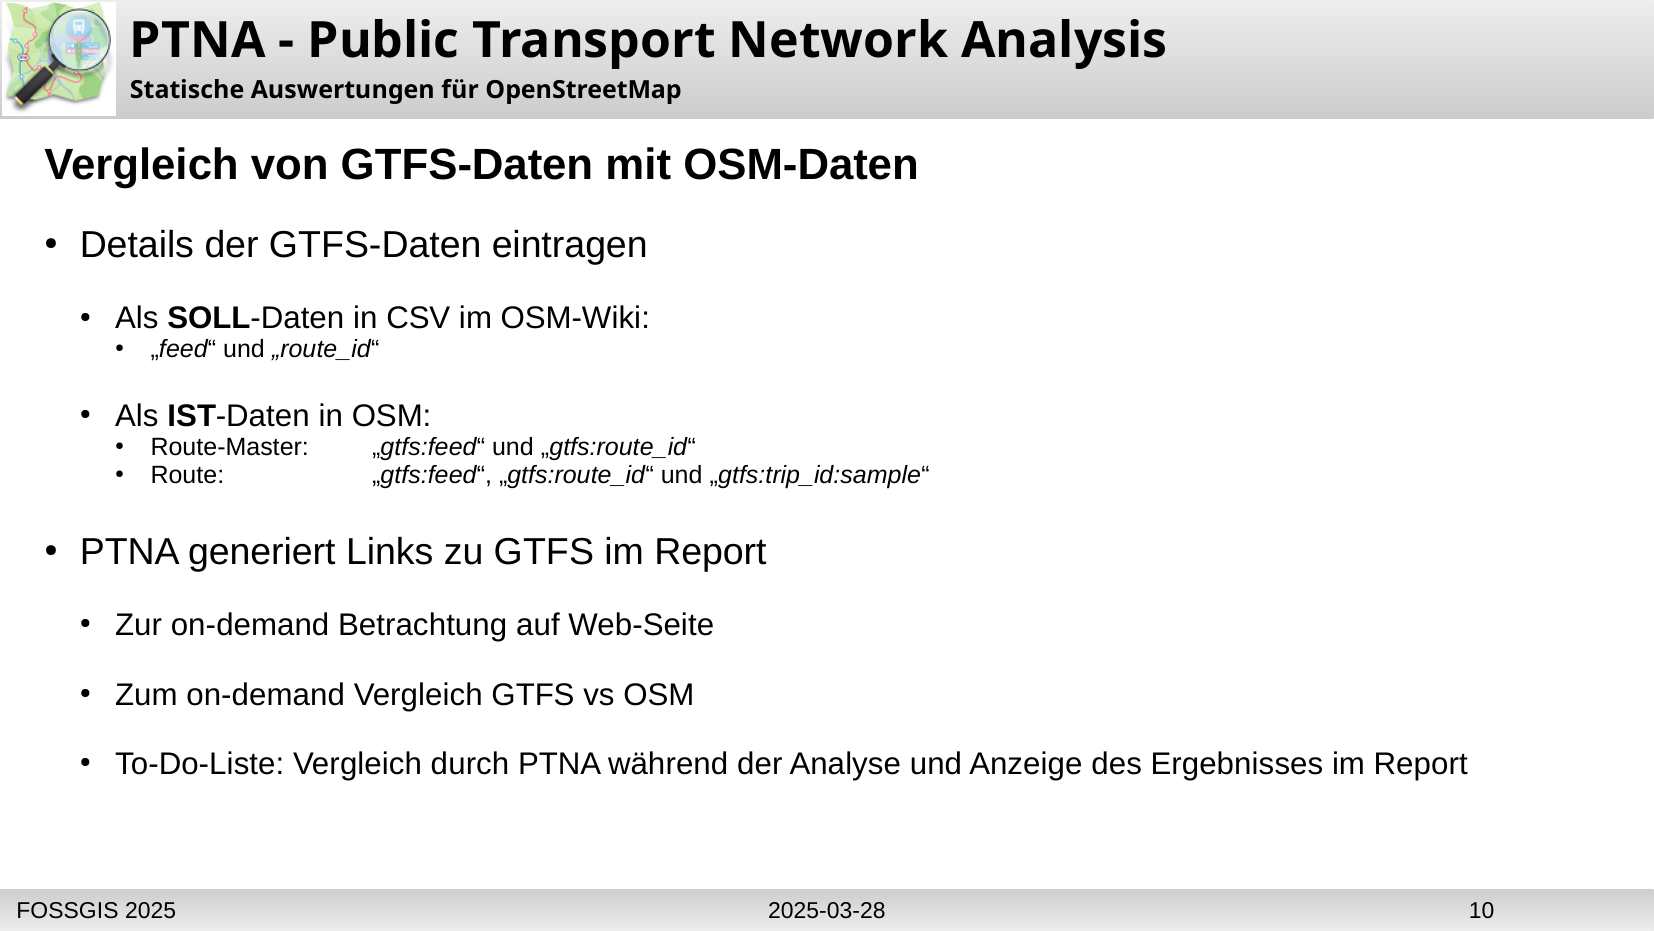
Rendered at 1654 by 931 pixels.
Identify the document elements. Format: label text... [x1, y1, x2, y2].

text_box Vergleich von GTFS-Daten mit OSM-Daten Details der GTFS-Daten eintragen Als SOLL-Daten in CSV im OSM-Wiki: „feed“ und „route_id“ Als IST-Daten in OSM: Route-Master: „gtfs:feed“ und „gtfs:route_id“ Route: „gtfs:feed“, „gtfs:route_id“ und „gtfs:trip_id:sample“ PTNA generiert Links zu GTFS im Report Zur on-demand Betrachtung auf Web-Seite Zum on-demand Vergleich GTFS vs OSM To-Do-Liste: Vergleich durch PTNA während der Analyse und Anzeige des Ergebnisses im Report [29, 132, 1625, 879]
text_box PTNA - Public Transport Network Analysis [115, 0, 1653, 59]
text_box 2025-03-28 [203, 889, 1453, 931]
text_box <Foliennummer> [1453, 888, 1654, 931]
text_box [0, 0, 115, 119]
text_box FOSSGIS 2025 [1, 888, 203, 931]
text_box Statische Auswertungen für OpenStreetMap [115, 59, 1653, 119]
picture [2, 2, 115, 116]
